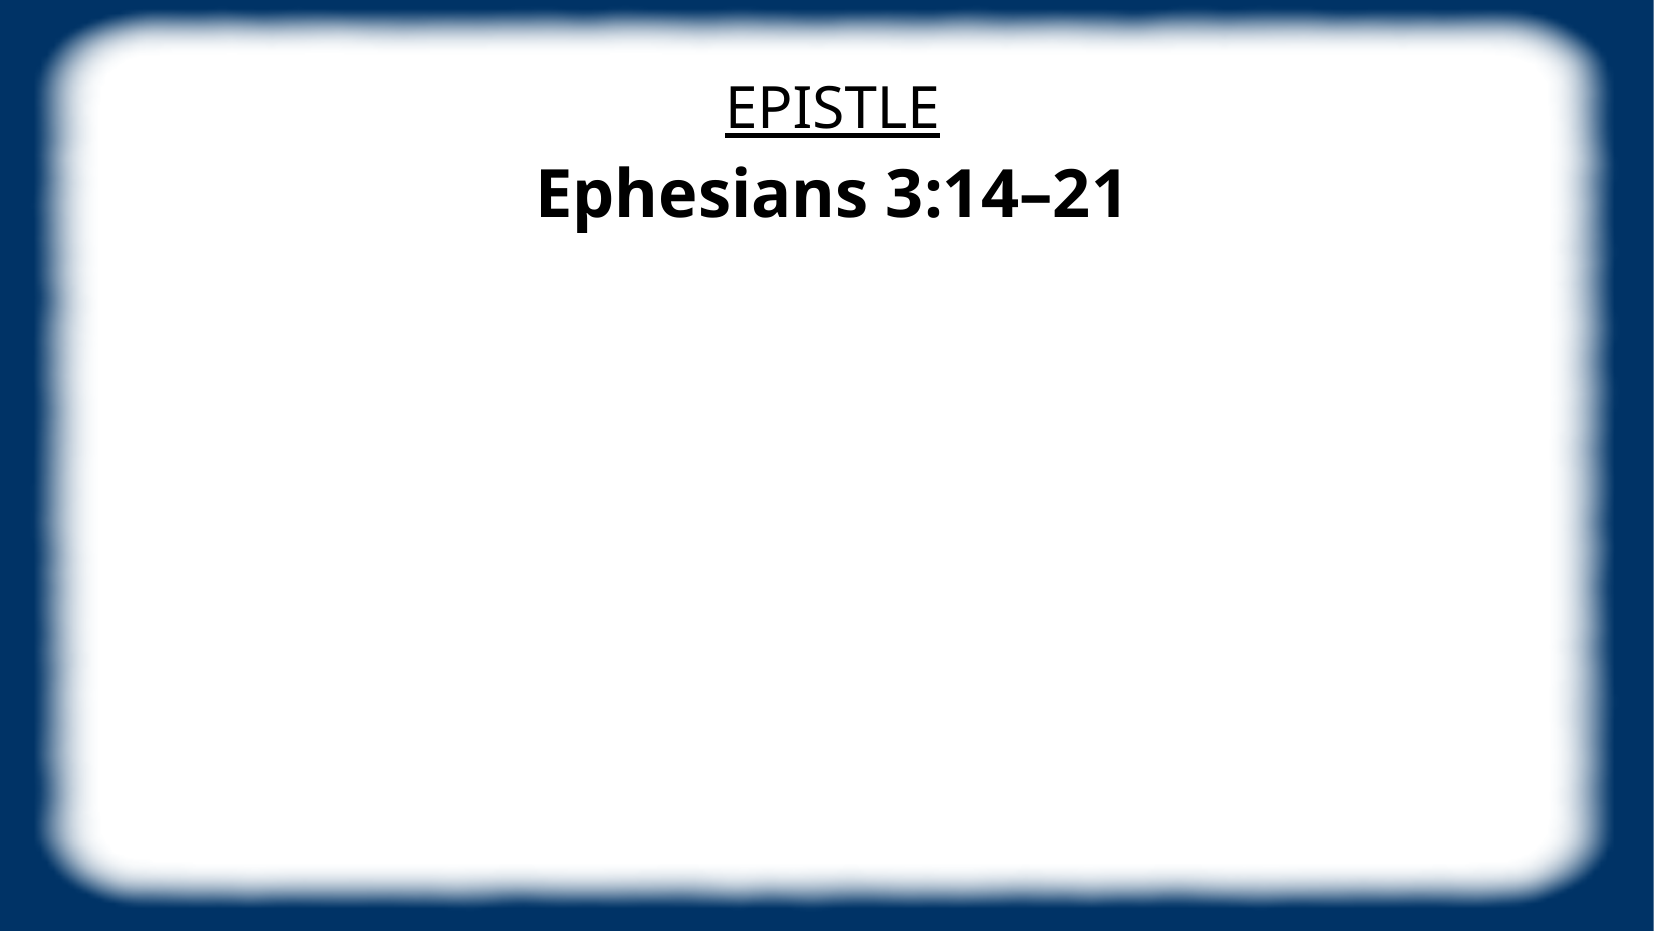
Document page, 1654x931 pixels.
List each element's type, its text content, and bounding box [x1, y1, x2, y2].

picture [0, 0, 1654, 931]
text_box EPISTLE Ephesians 3:14–21 [105, 59, 1561, 241]
